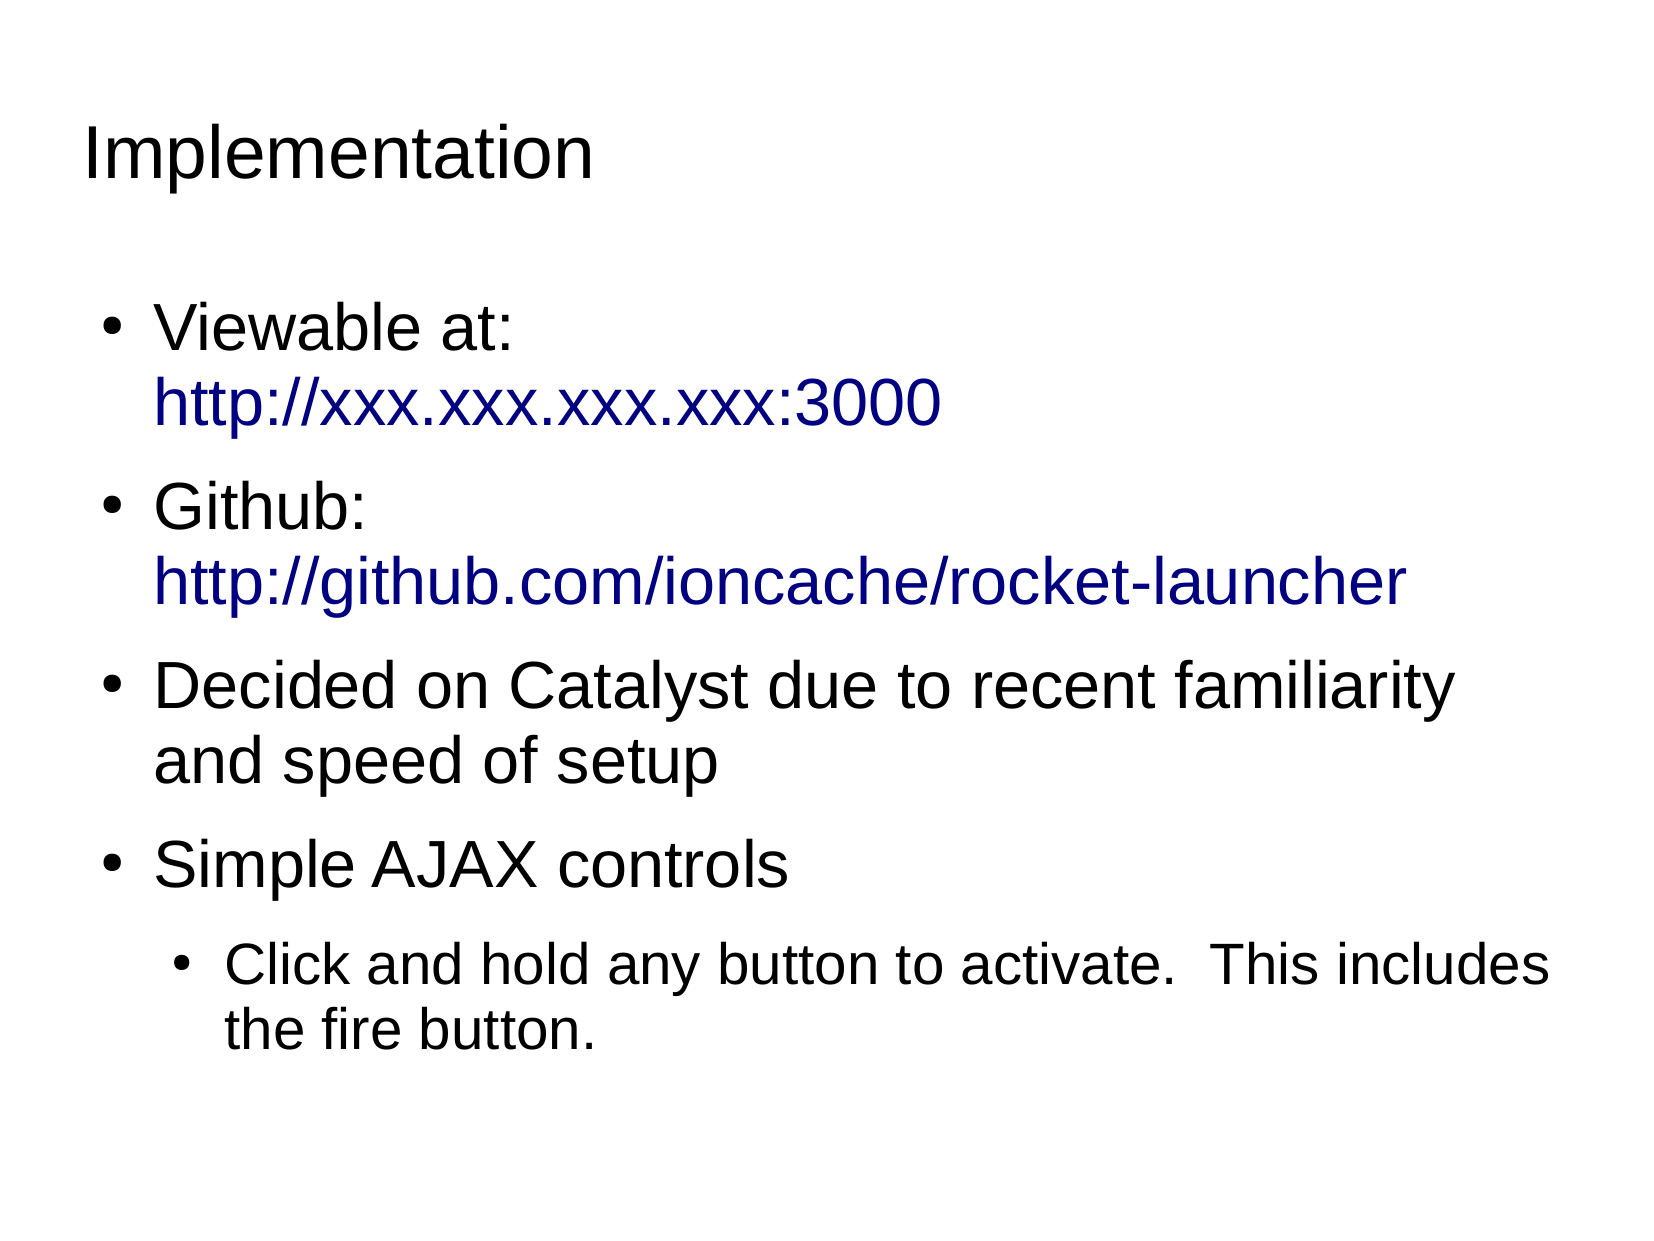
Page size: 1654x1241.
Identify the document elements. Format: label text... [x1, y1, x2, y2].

list Viewable at: http://xxx.xxx.xxx.xxx:3000 Github: http://github.com/ioncache/rocket-launcher Decided on Catalyst due to recent familiarity and speed of setup Simple AJAX controls Click and hold any button to activate. This includes the fire button. [82, 290, 1571, 1094]
title Implementation [82, 56, 1571, 250]
